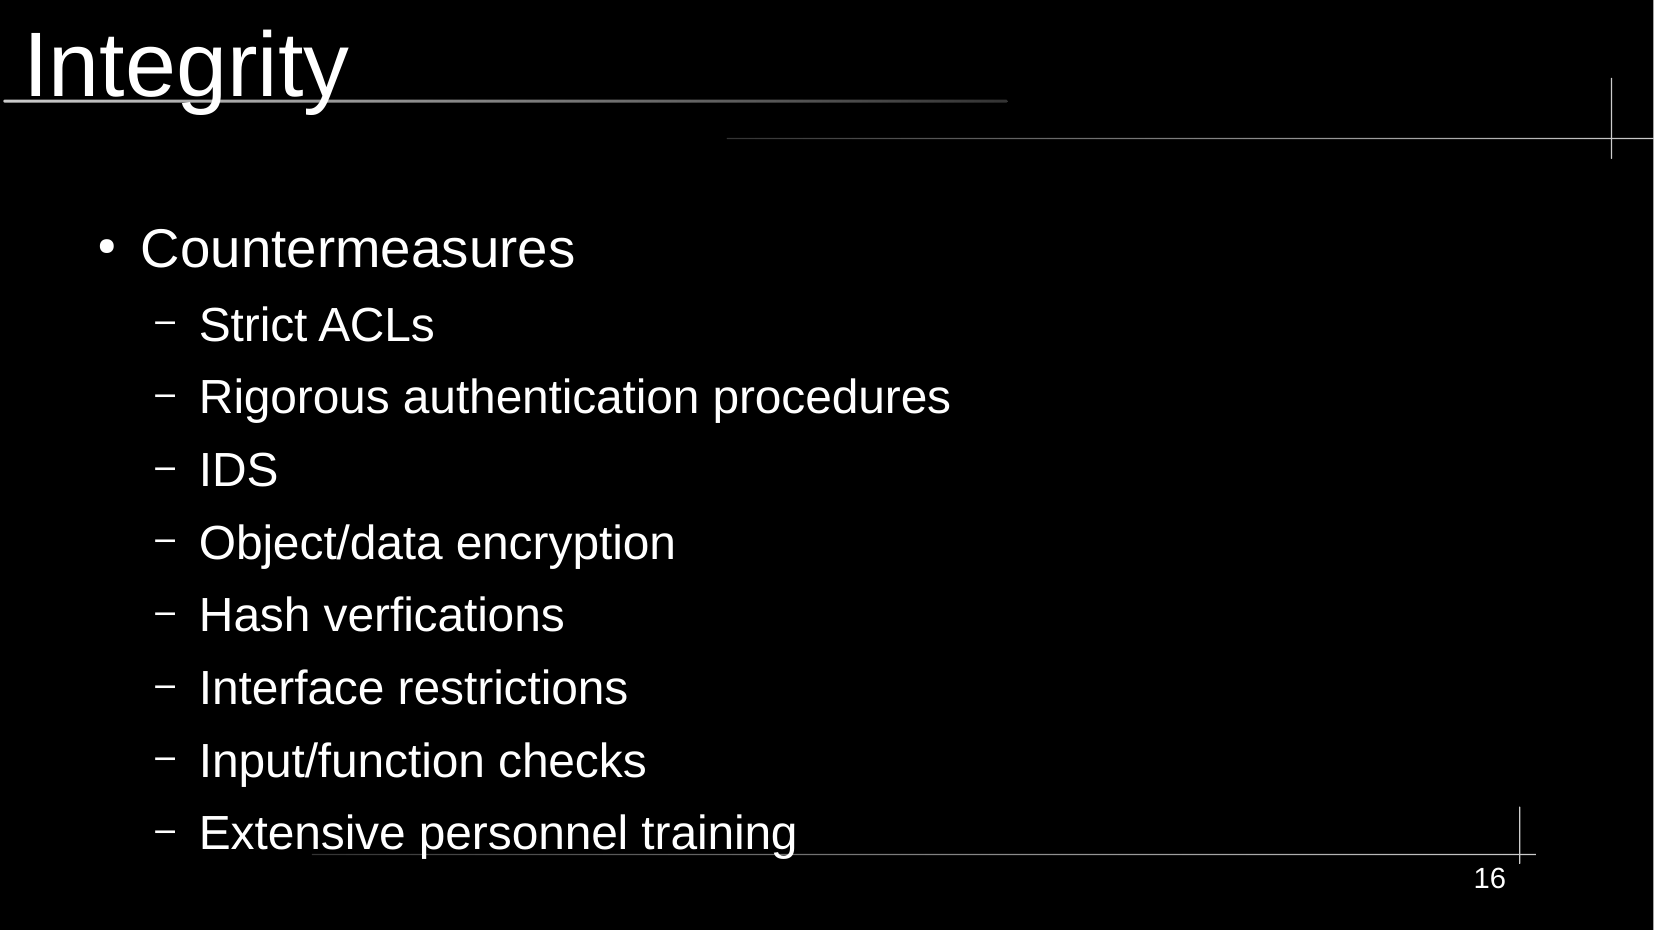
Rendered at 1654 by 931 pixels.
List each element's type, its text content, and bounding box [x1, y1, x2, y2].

title Integrity [23, 11, 1589, 119]
list Countermeasures Strict ACLs Rigorous authentication procedures IDS Object/data encryption Hash verfications Interface restrictions Input/function checks Extensive personnel training [82, 217, 1571, 863]
